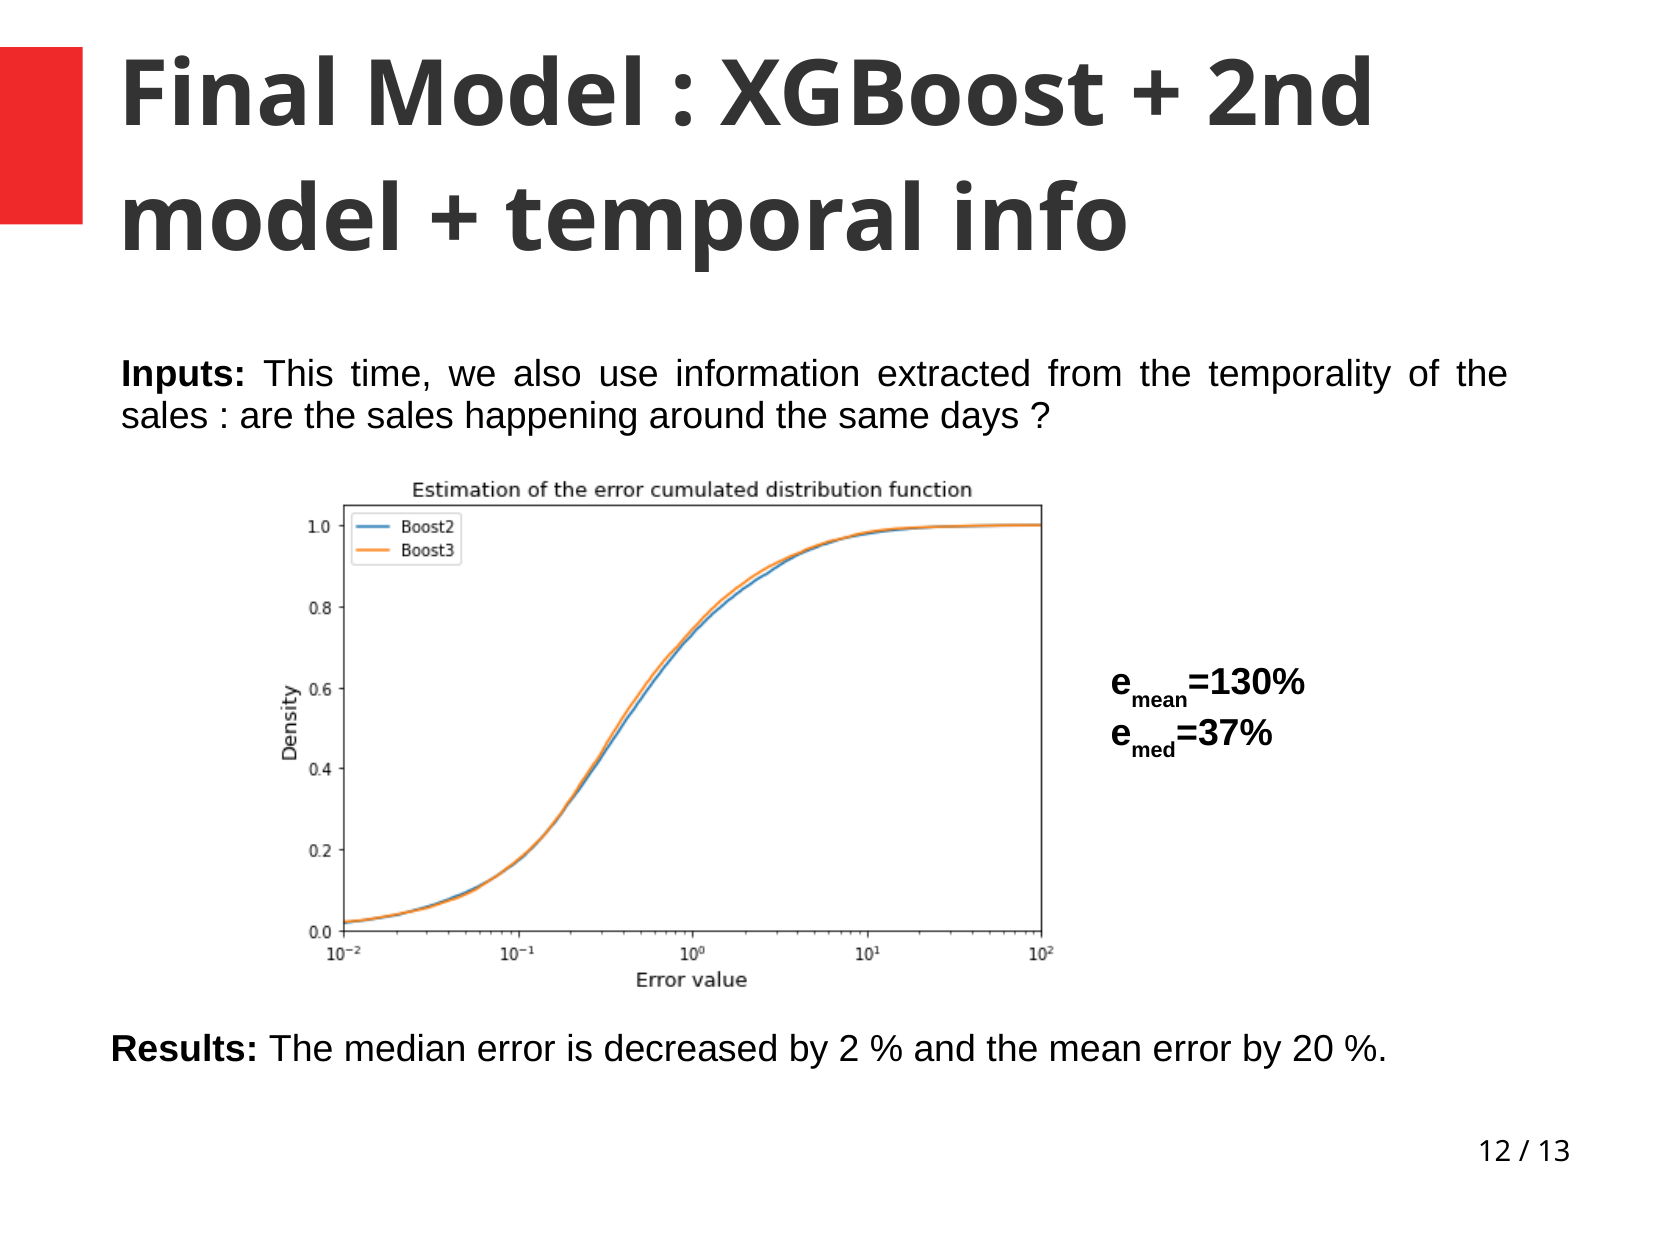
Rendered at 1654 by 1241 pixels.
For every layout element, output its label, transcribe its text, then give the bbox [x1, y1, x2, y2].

picture [248, 472, 1077, 998]
text_box emean=130% emed=37% [1095, 653, 1461, 792]
text_box Inputs: This time, we also use information extracted from the temporality of the sales : are the sales happening around the same days ? [106, 344, 1524, 804]
title Final Model : XGBoost + 2nd model + temporal info [118, 27, 1571, 278]
text_box Results: The median error is decreased by 2 % and the mean error by 20 %. [95, 1019, 1538, 1119]
